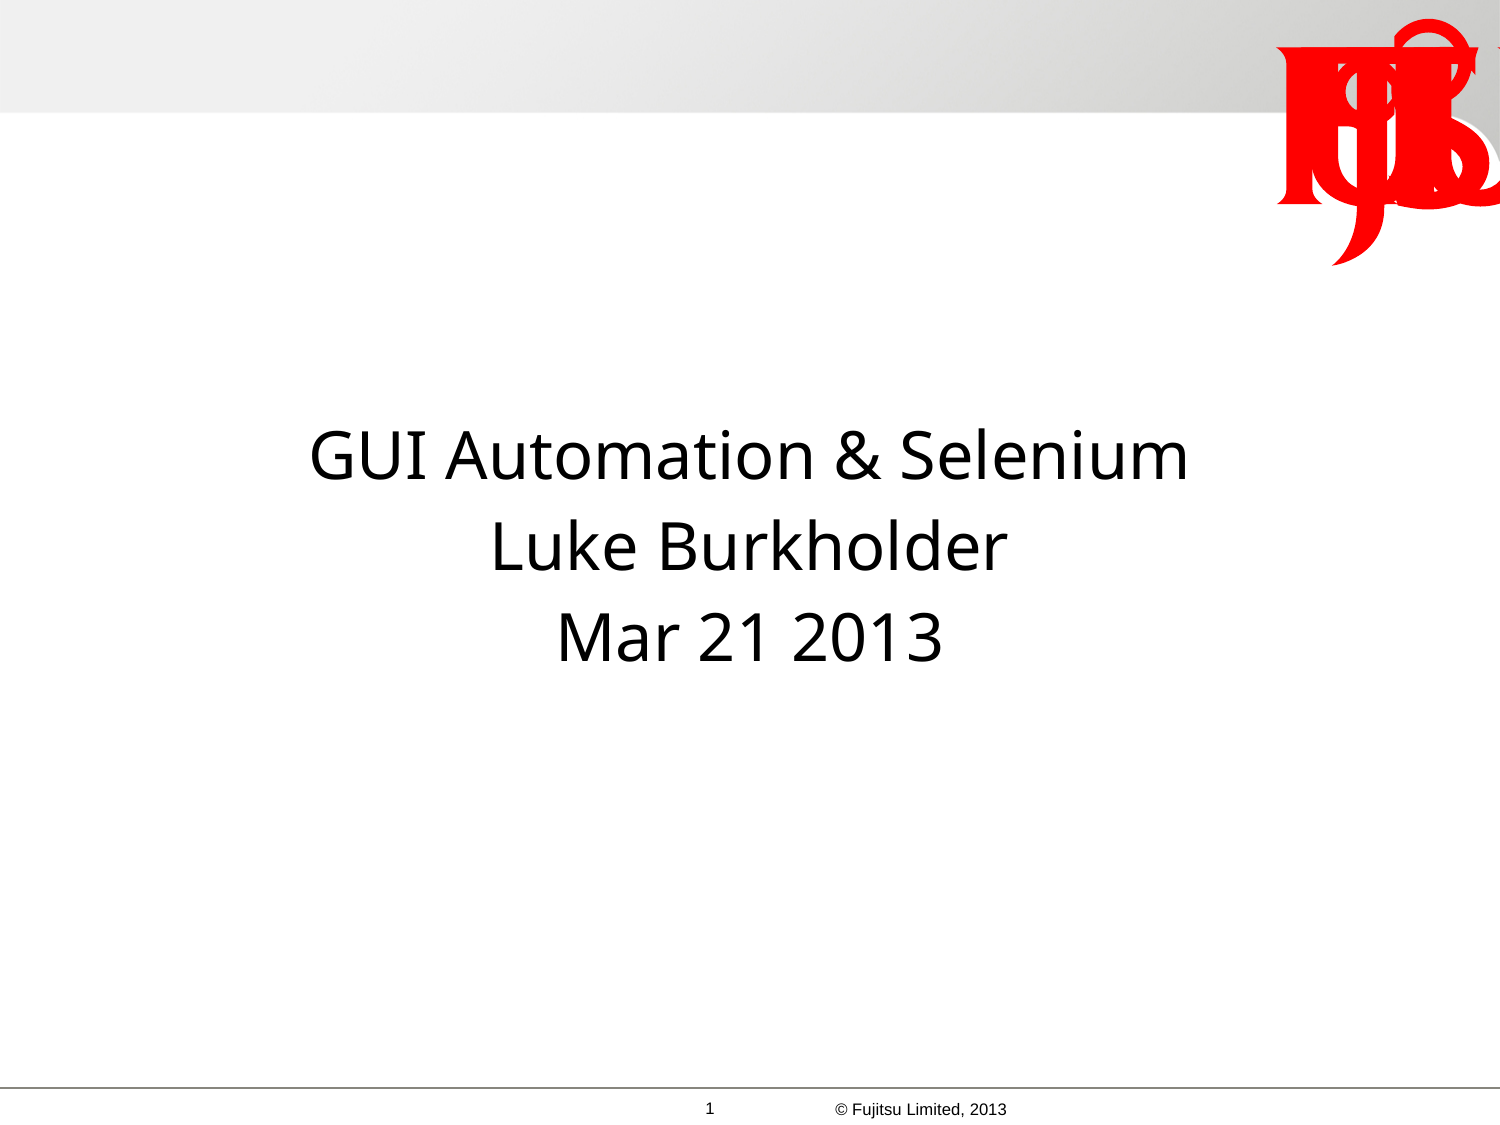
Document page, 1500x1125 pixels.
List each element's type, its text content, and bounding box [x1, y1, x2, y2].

text_box GUI Automation & Selenium Luke Burkholder Mar 21 2013 [0, 2, 1500, 1087]
slide_number <number> [705, 1091, 794, 1125]
